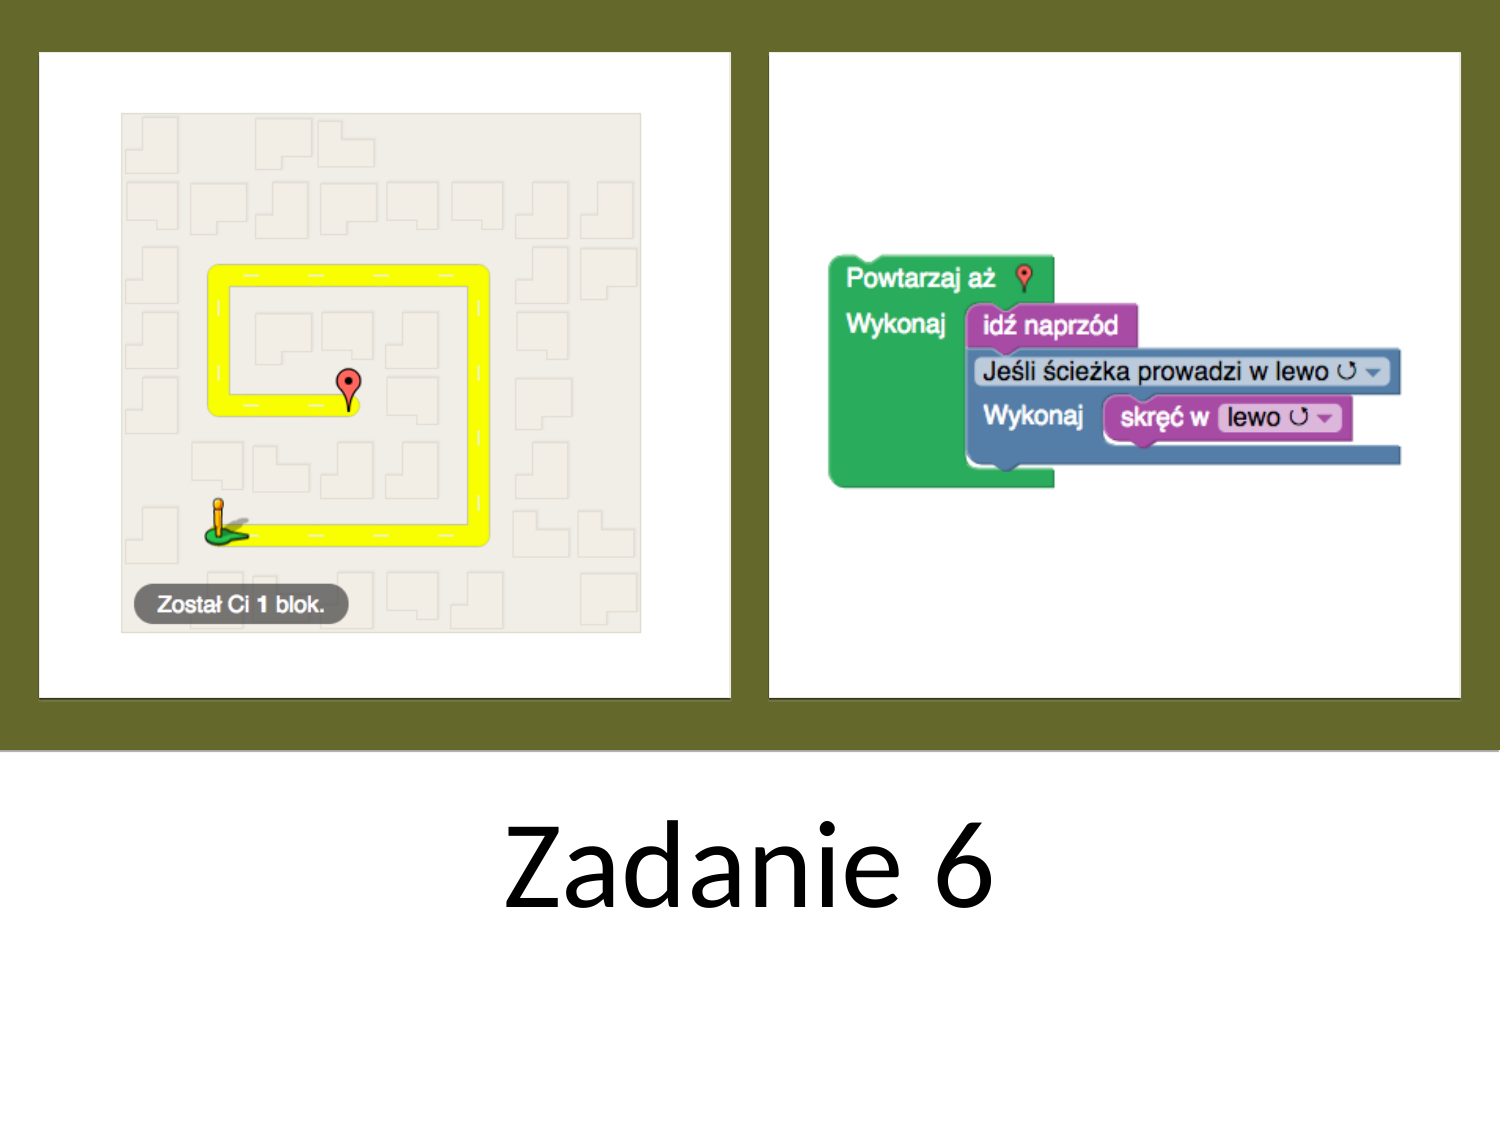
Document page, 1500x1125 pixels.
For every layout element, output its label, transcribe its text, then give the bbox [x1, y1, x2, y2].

text_box [0, 0, 1500, 750]
picture [116, 104, 653, 646]
title Zadanie 6 [187, 761, 1313, 942]
picture [808, 240, 1421, 510]
